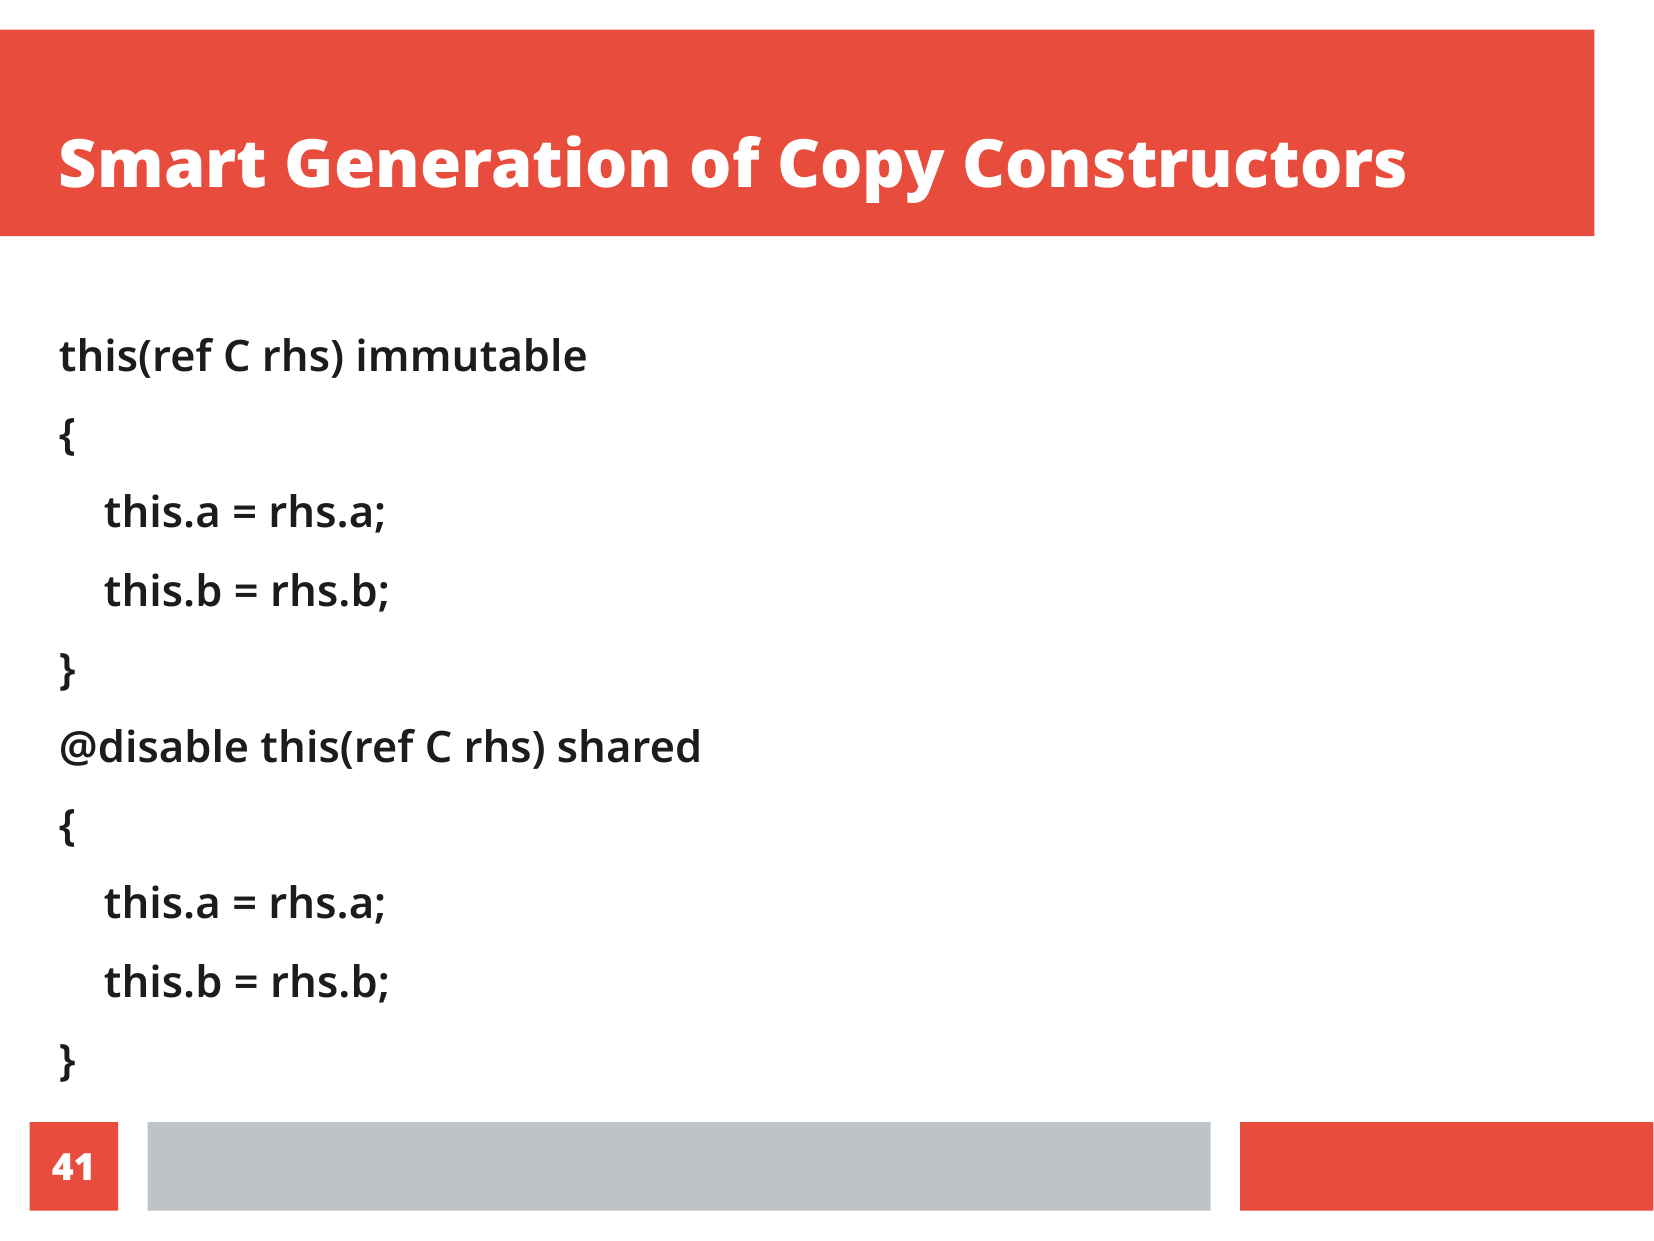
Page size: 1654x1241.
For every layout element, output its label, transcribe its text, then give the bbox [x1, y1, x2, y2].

title Smart Generation of Copy Constructors [59, 59, 1595, 207]
list this(ref C rhs) immutable { this.a = rhs.a; this.b = rhs.b; } @disable this(ref C rhs) shared { this.a = rhs.a; this.b = rhs.b; } [59, 324, 1565, 1093]
